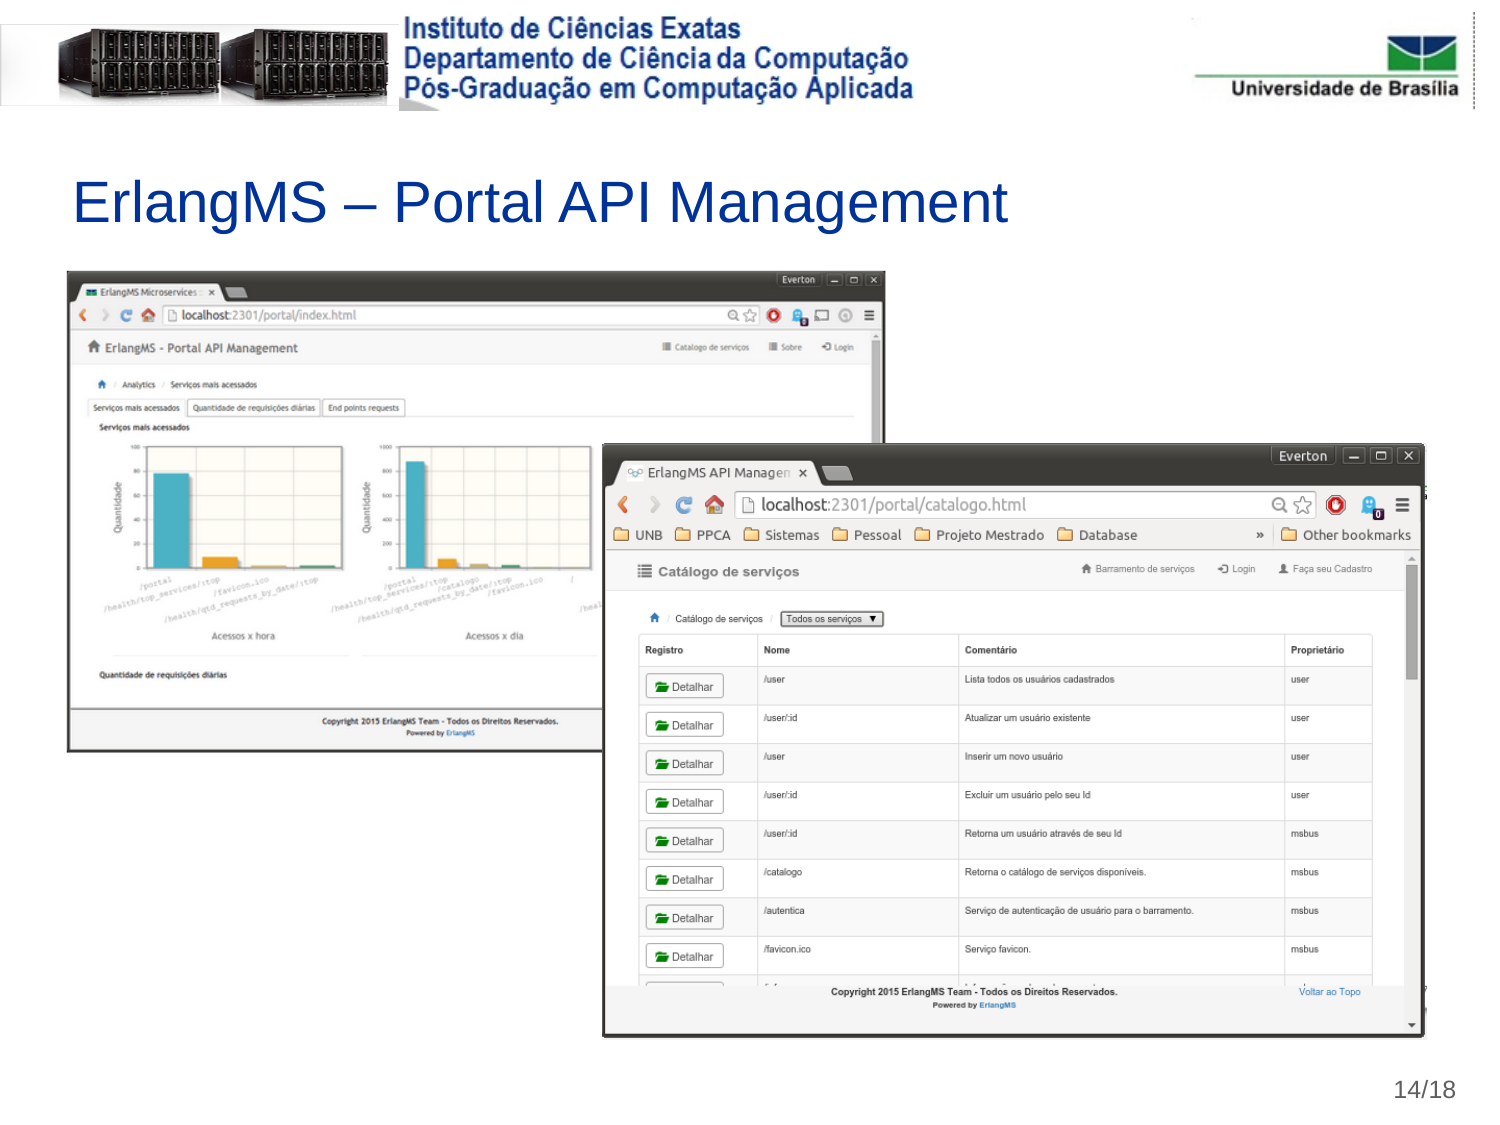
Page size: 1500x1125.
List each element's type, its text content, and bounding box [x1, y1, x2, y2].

picture [0, 12, 1475, 111]
picture [47, 268, 1427, 1040]
text_box <number>/18 [1370, 1049, 1487, 1125]
title ErlangMS – Portal API Management [37, 136, 1403, 268]
